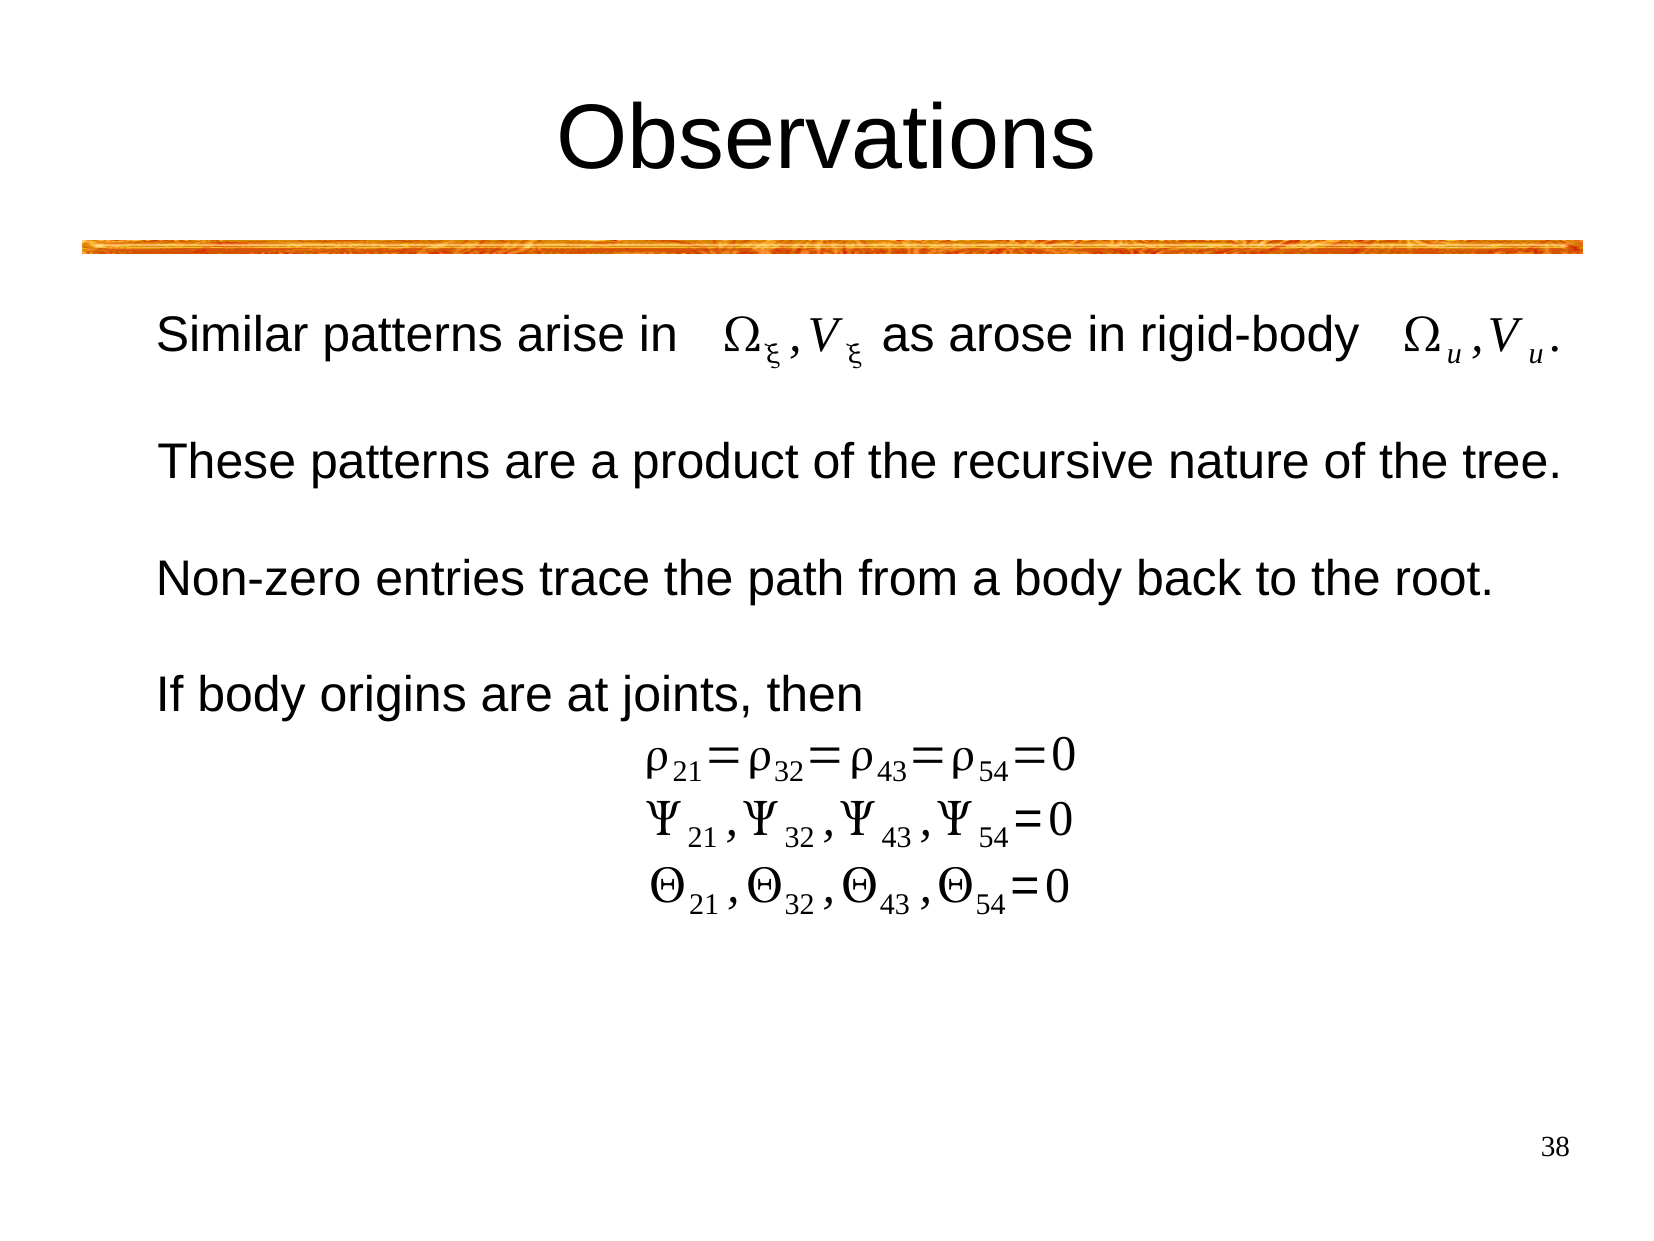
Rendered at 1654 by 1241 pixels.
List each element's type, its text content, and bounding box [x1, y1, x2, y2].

title Observations [82, 56, 1571, 218]
picture [82, 240, 1583, 254]
chart [149, 306, 1571, 921]
